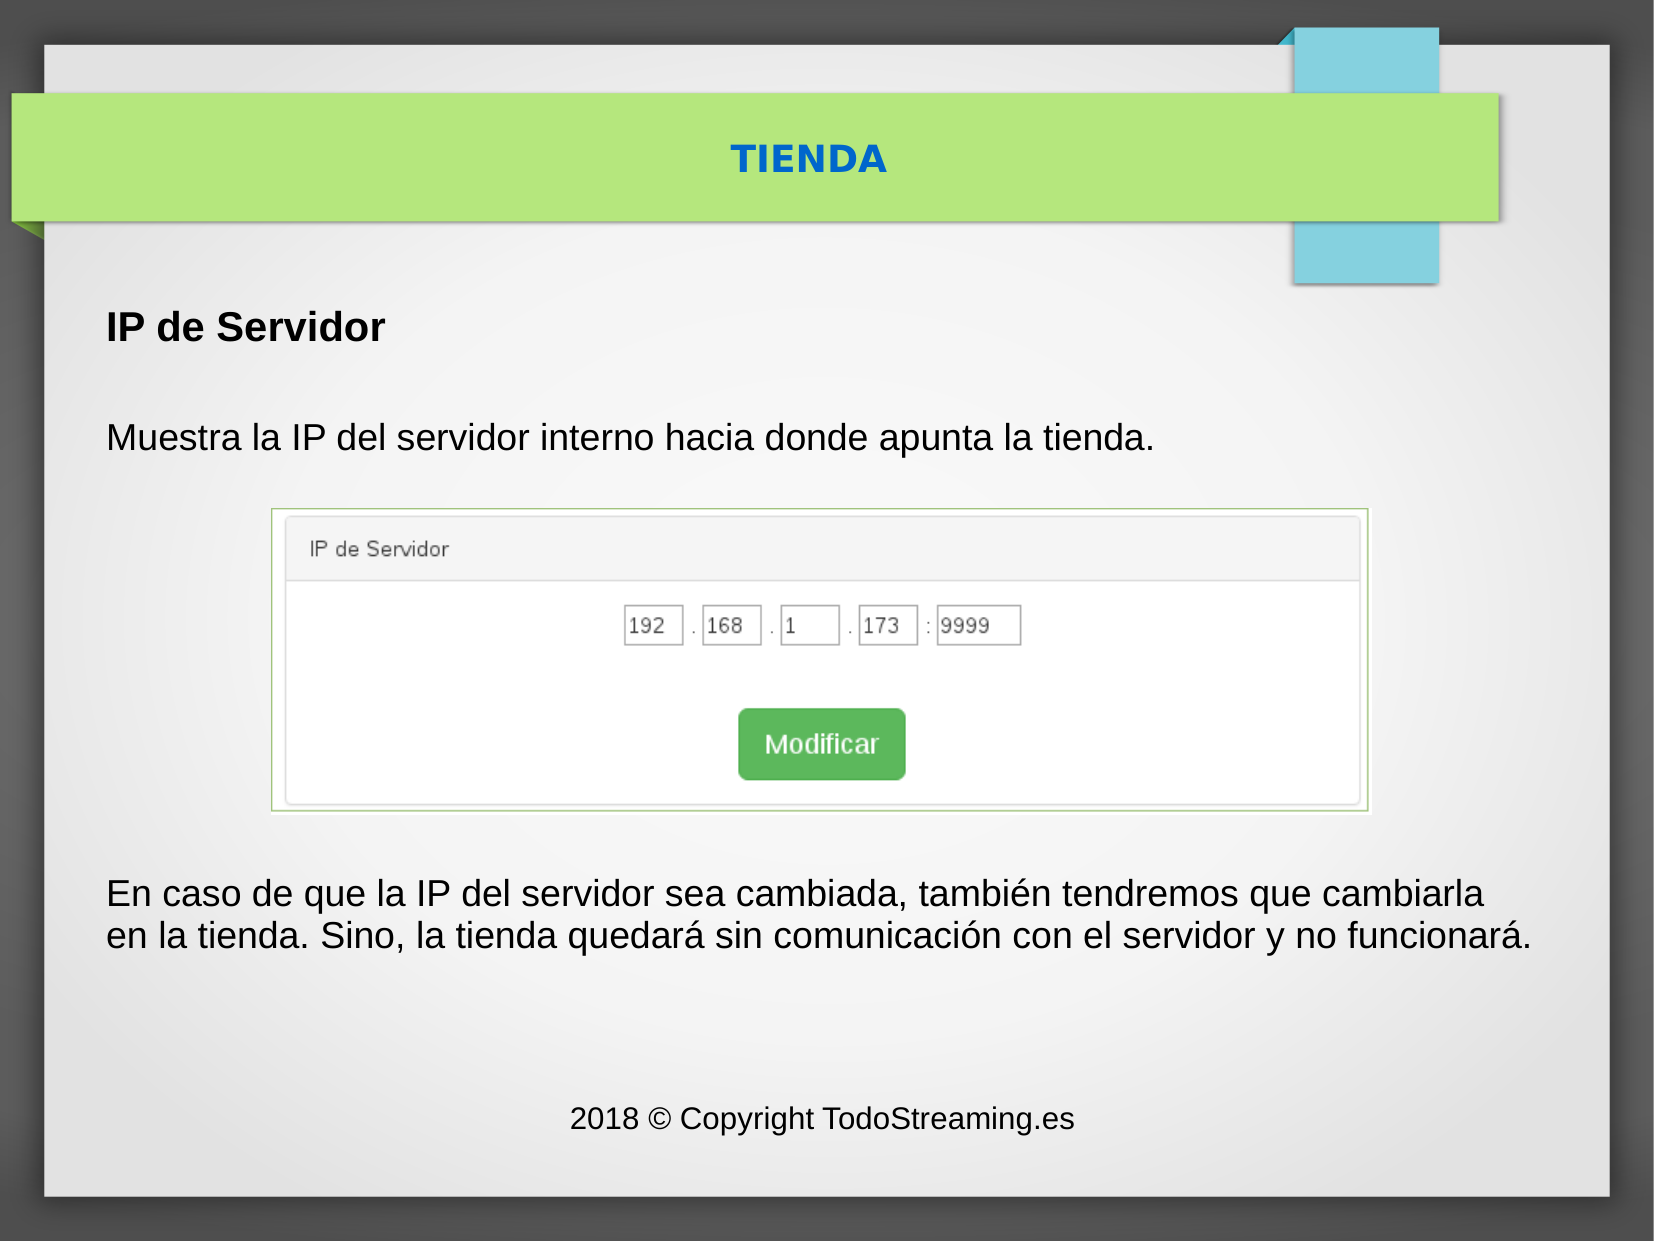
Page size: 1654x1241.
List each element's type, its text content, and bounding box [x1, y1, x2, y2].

text_box IP de Servidor [106, 295, 721, 360]
text_box En caso de que la IP del servidor sea cambiada, también tendremos que cambiarla en la tienda. Sino, la tienda quedará sin comunicación con el servidor y no funcionará. [106, 872, 1536, 957]
text_box 2018 © Copyright TodoStreaming.es [555, 1094, 1099, 1146]
title TIENDA [448, 118, 1170, 201]
picture [0, 0, 1654, 1241]
text_box Muestra la IP del servidor interno hacia donde apunta la tienda. [106, 413, 1536, 461]
